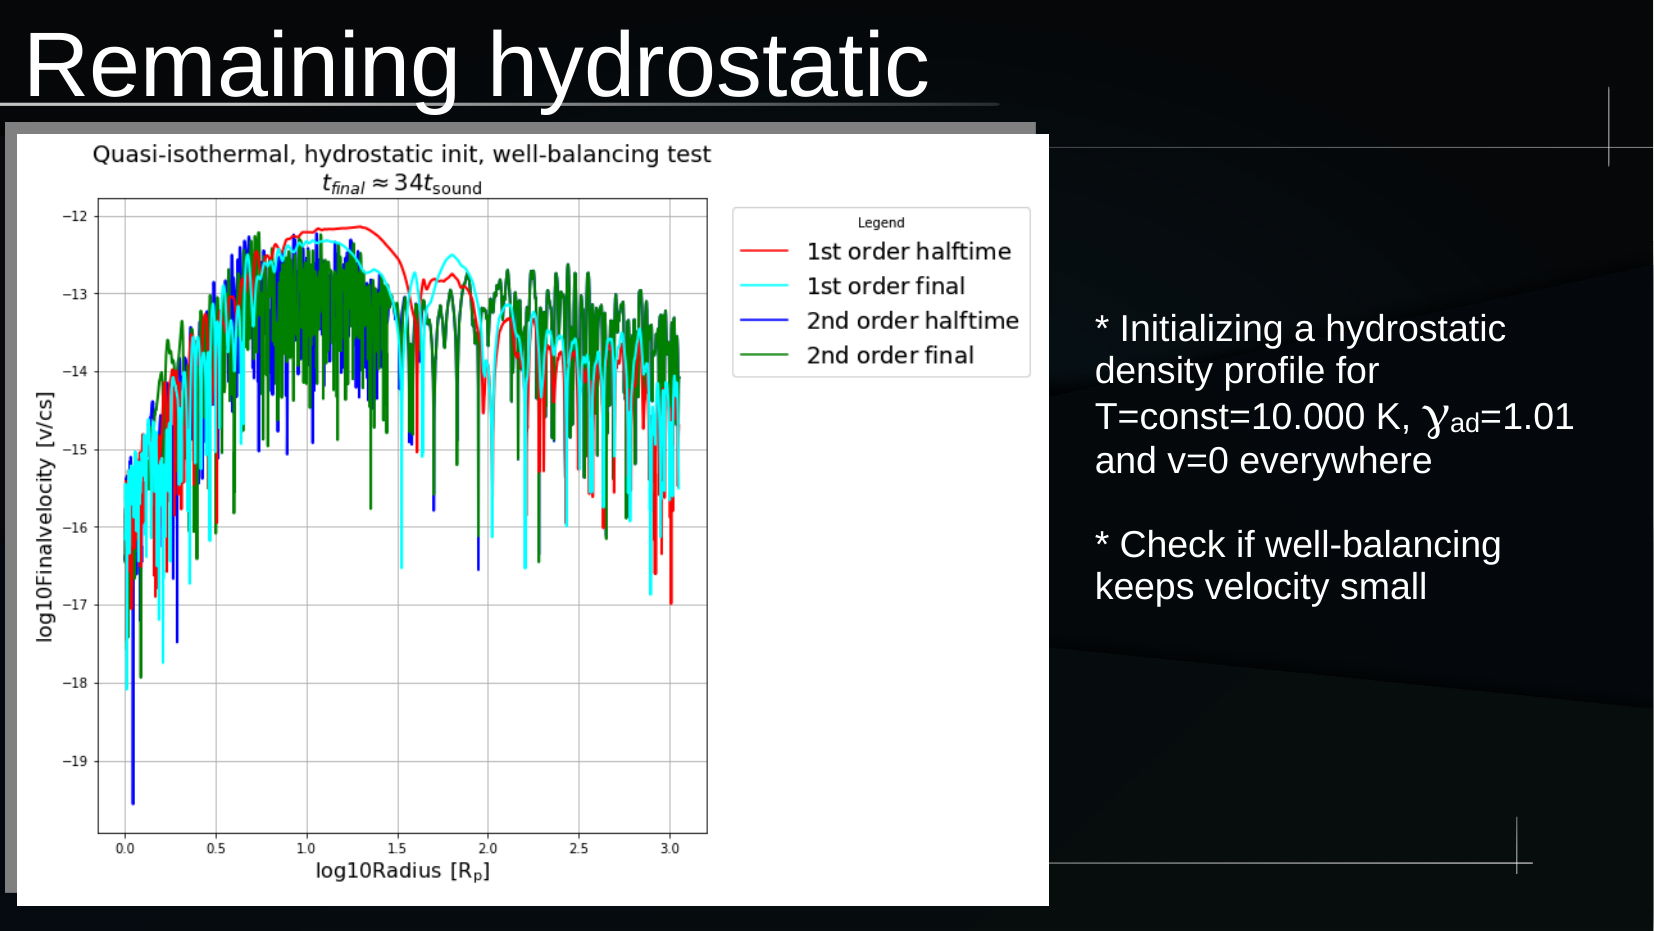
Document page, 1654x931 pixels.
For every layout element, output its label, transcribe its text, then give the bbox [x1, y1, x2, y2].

text_box * Initializing a hydrostatic density profile for T=const=10.000 K, gad=1.01 and v=0 everywhere * Check if well-balancing keeps velocity small [1080, 300, 1591, 625]
picture [0, 0, 1654, 931]
title Remaining hydrostatic [23, 11, 1589, 119]
